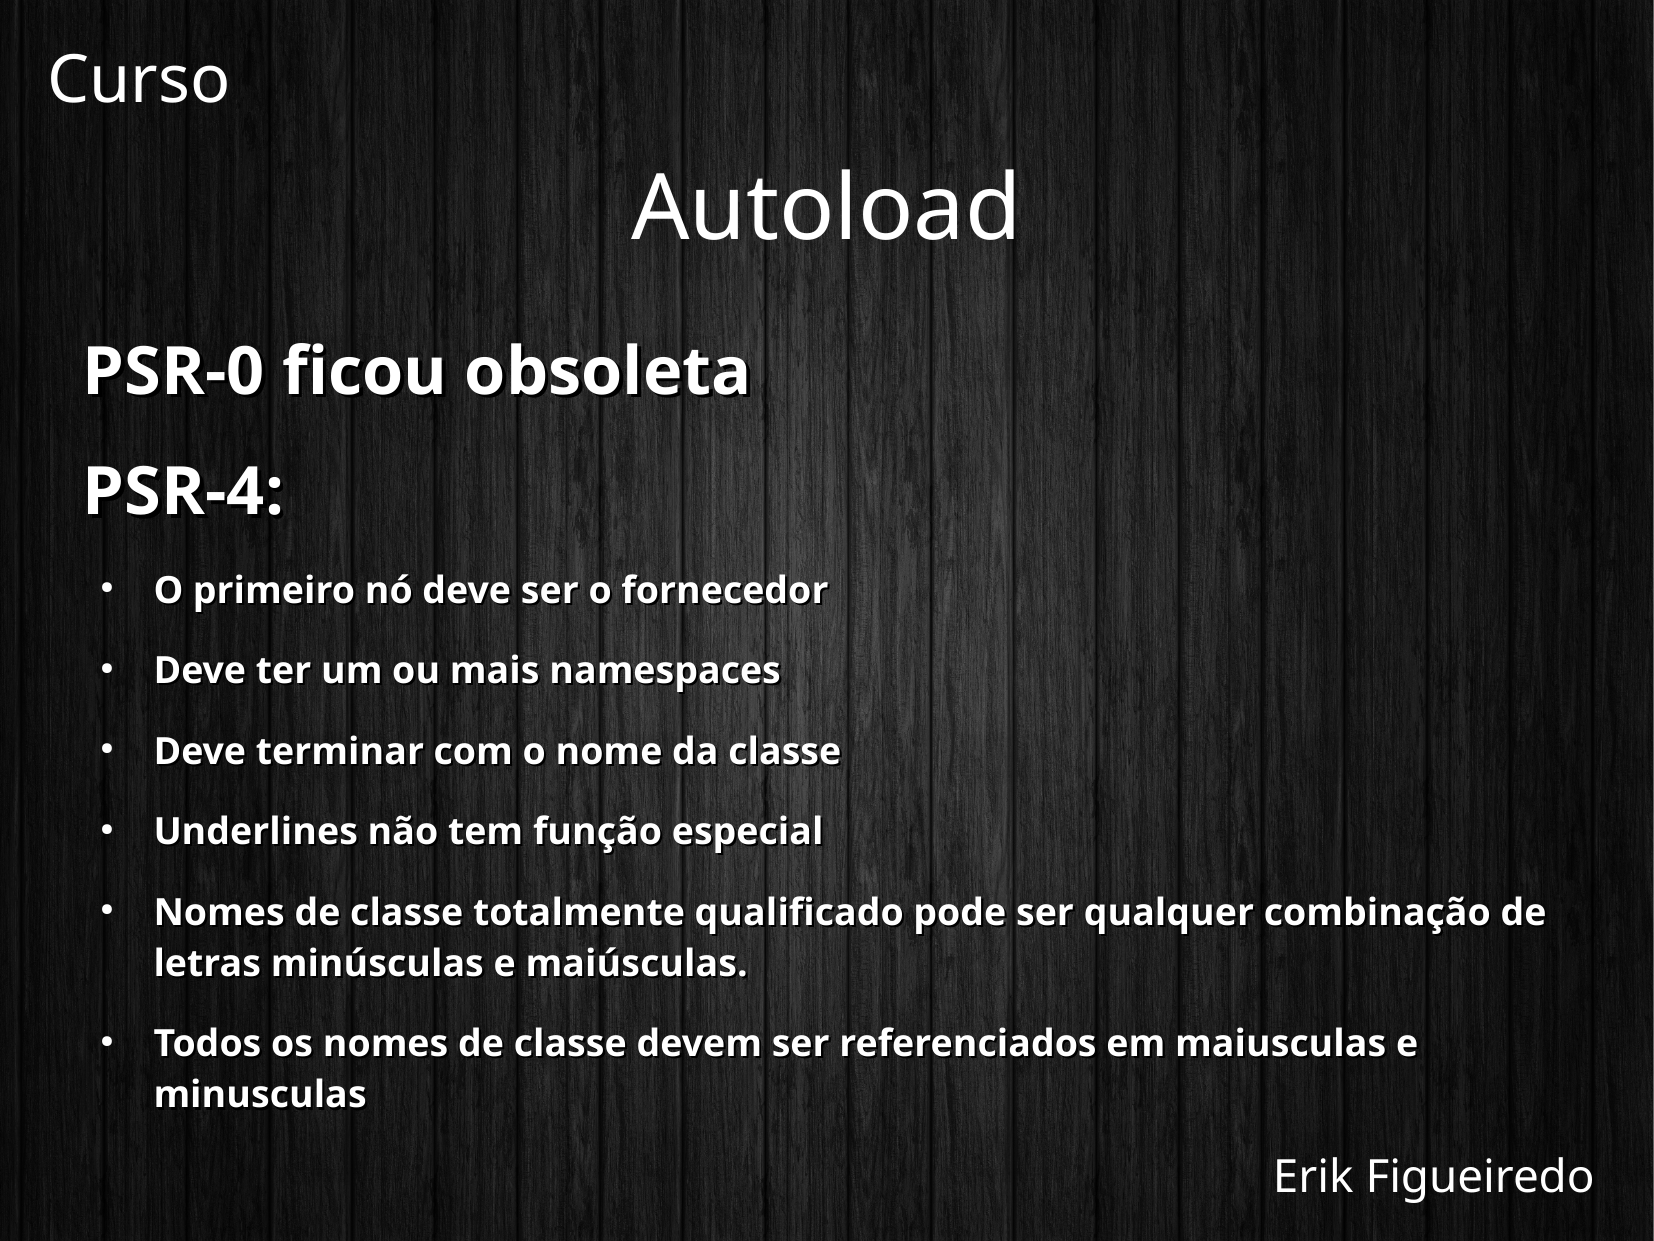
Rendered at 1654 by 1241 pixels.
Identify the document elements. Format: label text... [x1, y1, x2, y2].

picture [0, 0, 1654, 1241]
list PSR-0 ficou obsoleta PSR-4: O primeiro nó deve ser o fornecedor Deve ter um ou mais namespaces Deve terminar com o nome da classe Underlines não tem função especial Nomes de classe totalmente qualificado pode ser qualquer combinação de letras minúsculas e maiúsculas. Todos os nomes de classe devem ser referenciados em maiusculas e minusculas [82, 311, 1571, 1131]
title Autoload [82, 129, 1571, 278]
text_box Curso [47, 35, 1087, 119]
text_box Erik Figueiredo [768, 1133, 1595, 1217]
